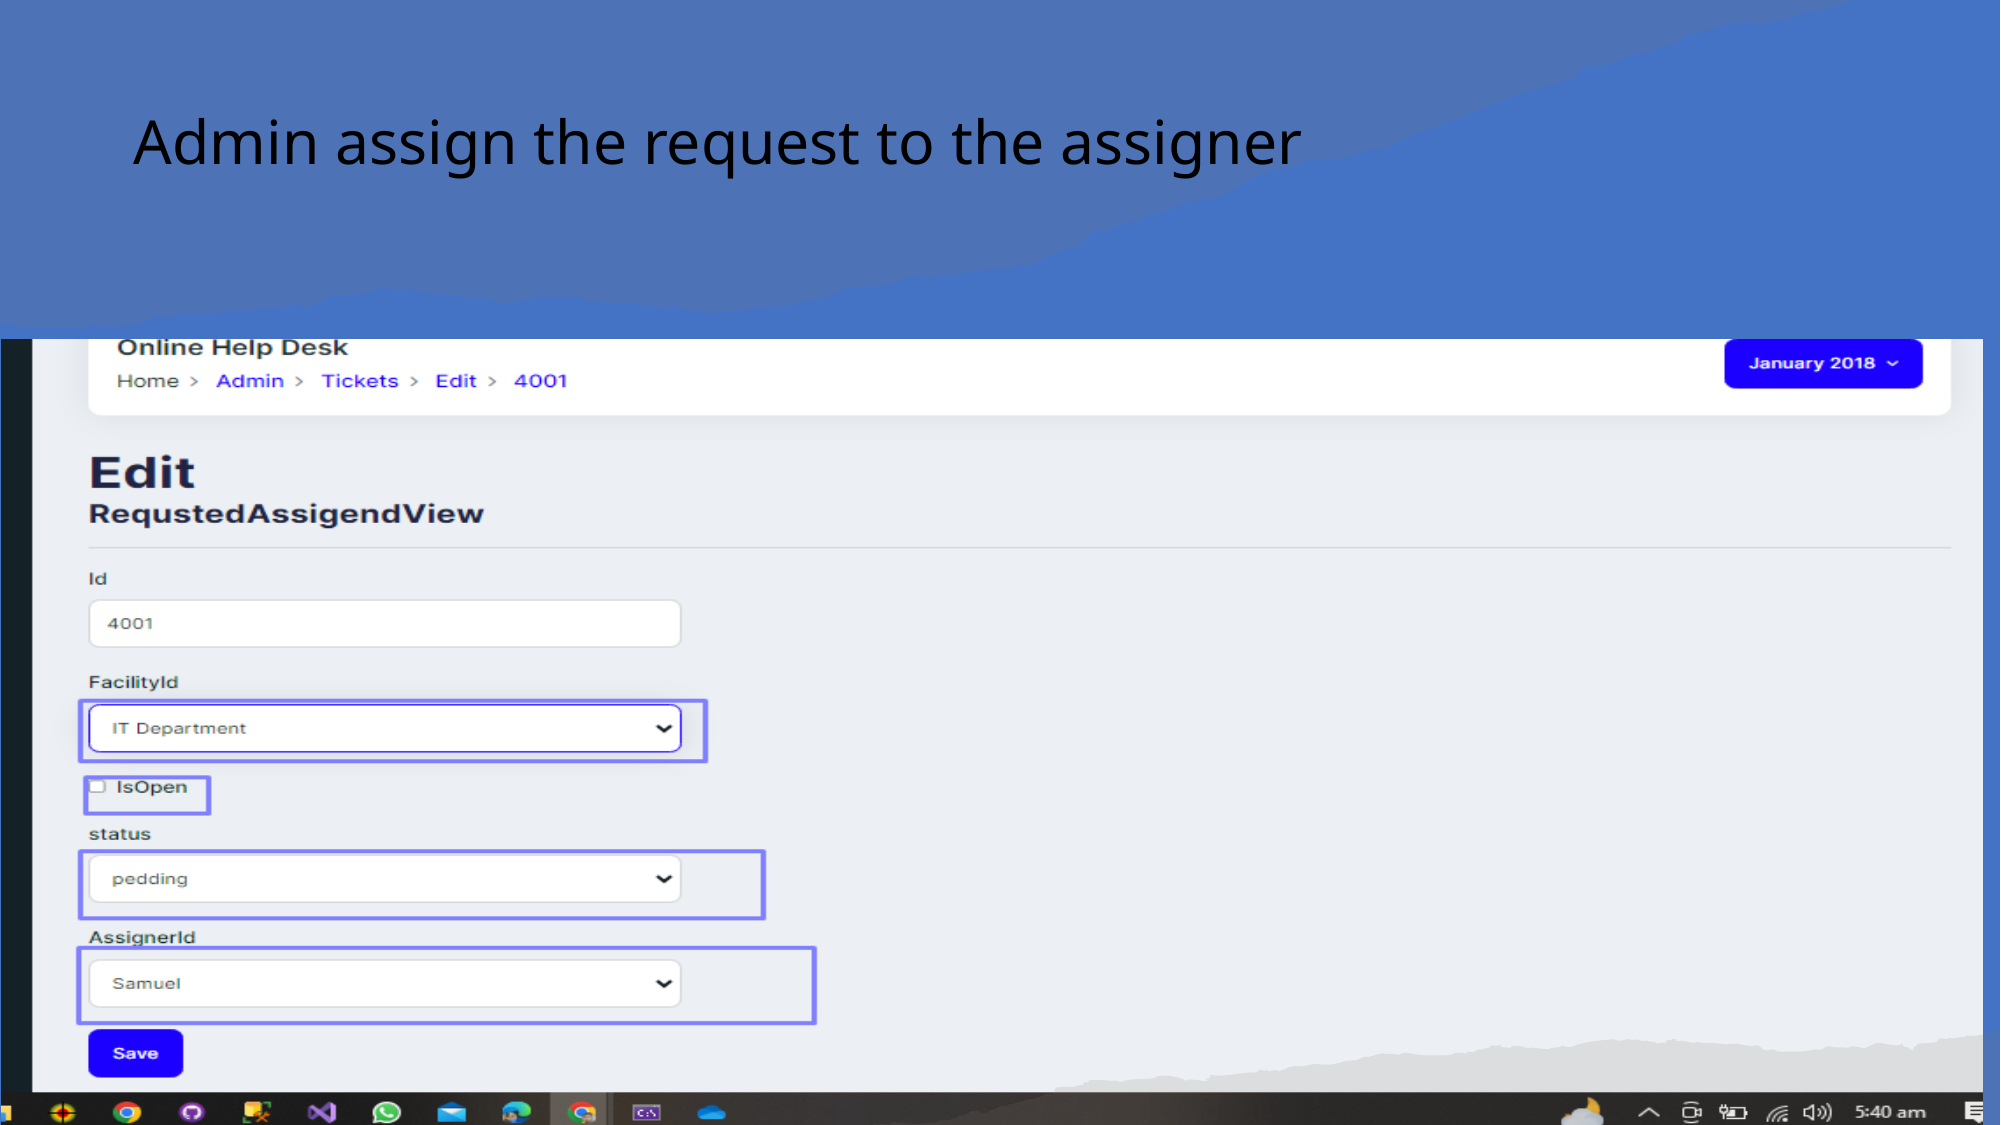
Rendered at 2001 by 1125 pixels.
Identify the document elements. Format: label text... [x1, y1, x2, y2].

text_box [0, 0, 2000, 1125]
picture [1, 339, 1983, 1125]
title Admin assign the request to the assigner [118, 83, 1374, 206]
